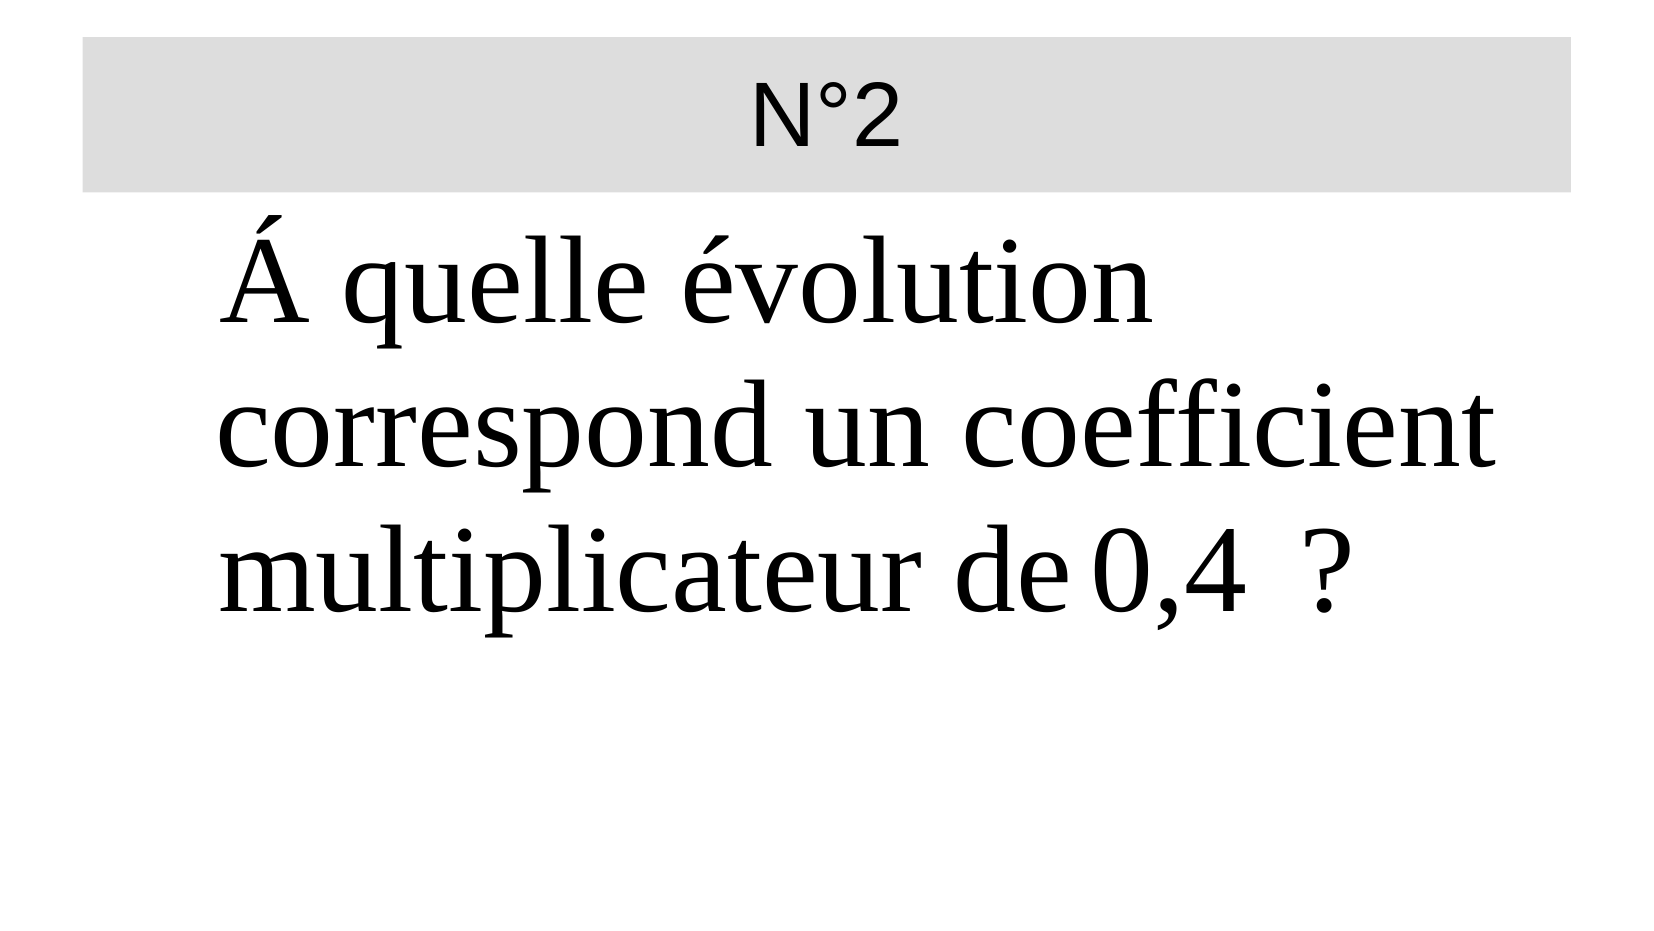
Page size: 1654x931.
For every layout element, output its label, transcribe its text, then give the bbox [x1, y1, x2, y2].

title N°2 [82, 37, 1571, 193]
chart [207, 211, 1512, 638]
